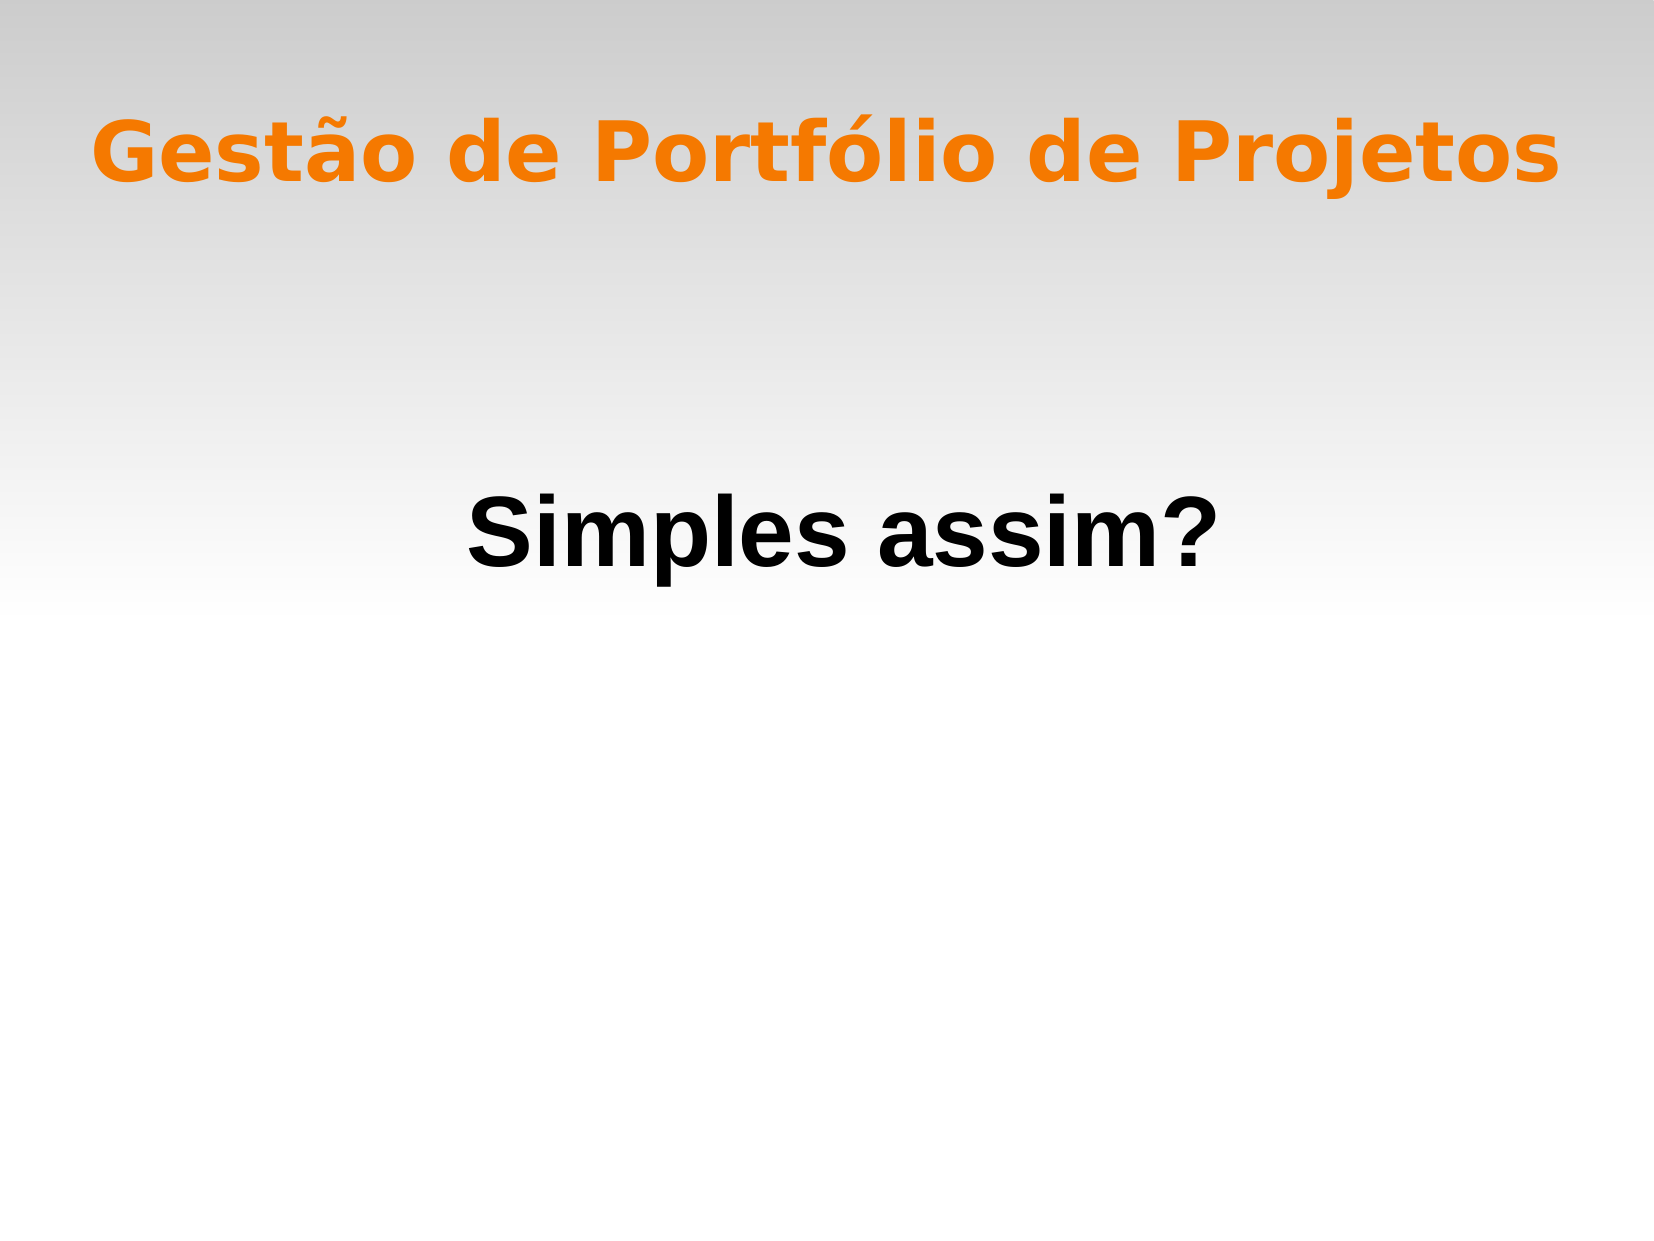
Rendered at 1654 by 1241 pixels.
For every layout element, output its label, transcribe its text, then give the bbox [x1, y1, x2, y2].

subtitle Simples assim? [82, 290, 1571, 1109]
title Gestão de Portfólio de Projetos [82, 49, 1571, 257]
